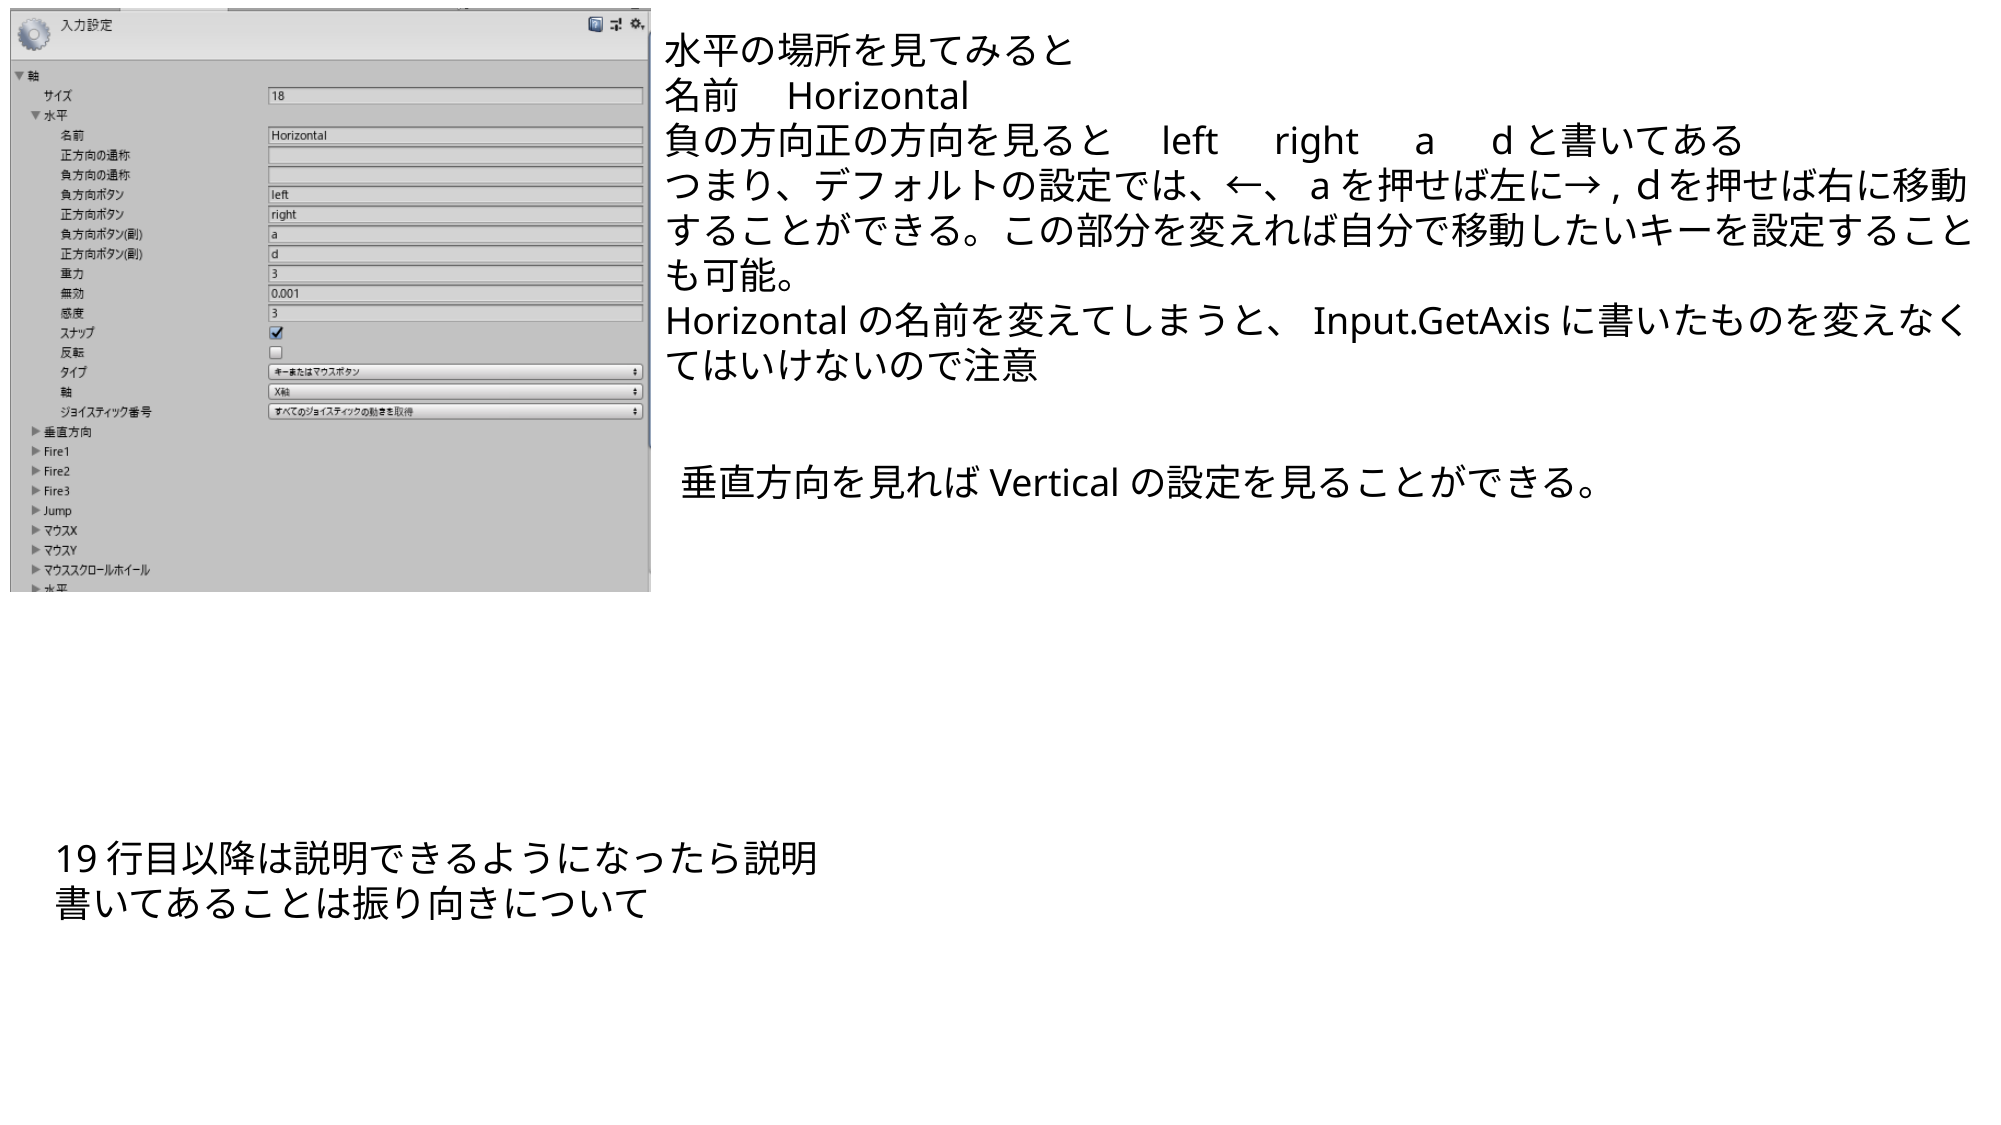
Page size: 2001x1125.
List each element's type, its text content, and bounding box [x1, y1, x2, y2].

text_box 垂直方向を見ればVerticalの設定を見ることができる。 [665, 451, 2000, 558]
picture [10, 8, 651, 592]
text_box 19行目以降は説明できるようになったら説明 書いてあることは振り向きについて [39, 827, 1390, 980]
text_box 水平の場所を見てみると 名前 Horizontal 負の方向正の方向を見ると left right a dと書いてある つまり、デフォルトの設定では、←、aを押せば左に→,ｄを押せば右に移動することができる。この部分を変えれば自分で移動したいキーを設定することも可能。 Horizontalの名前を変えてしまうと、Input.GetAxisに書いたものを変えなくてはいけないので注意 [649, 19, 2000, 399]
